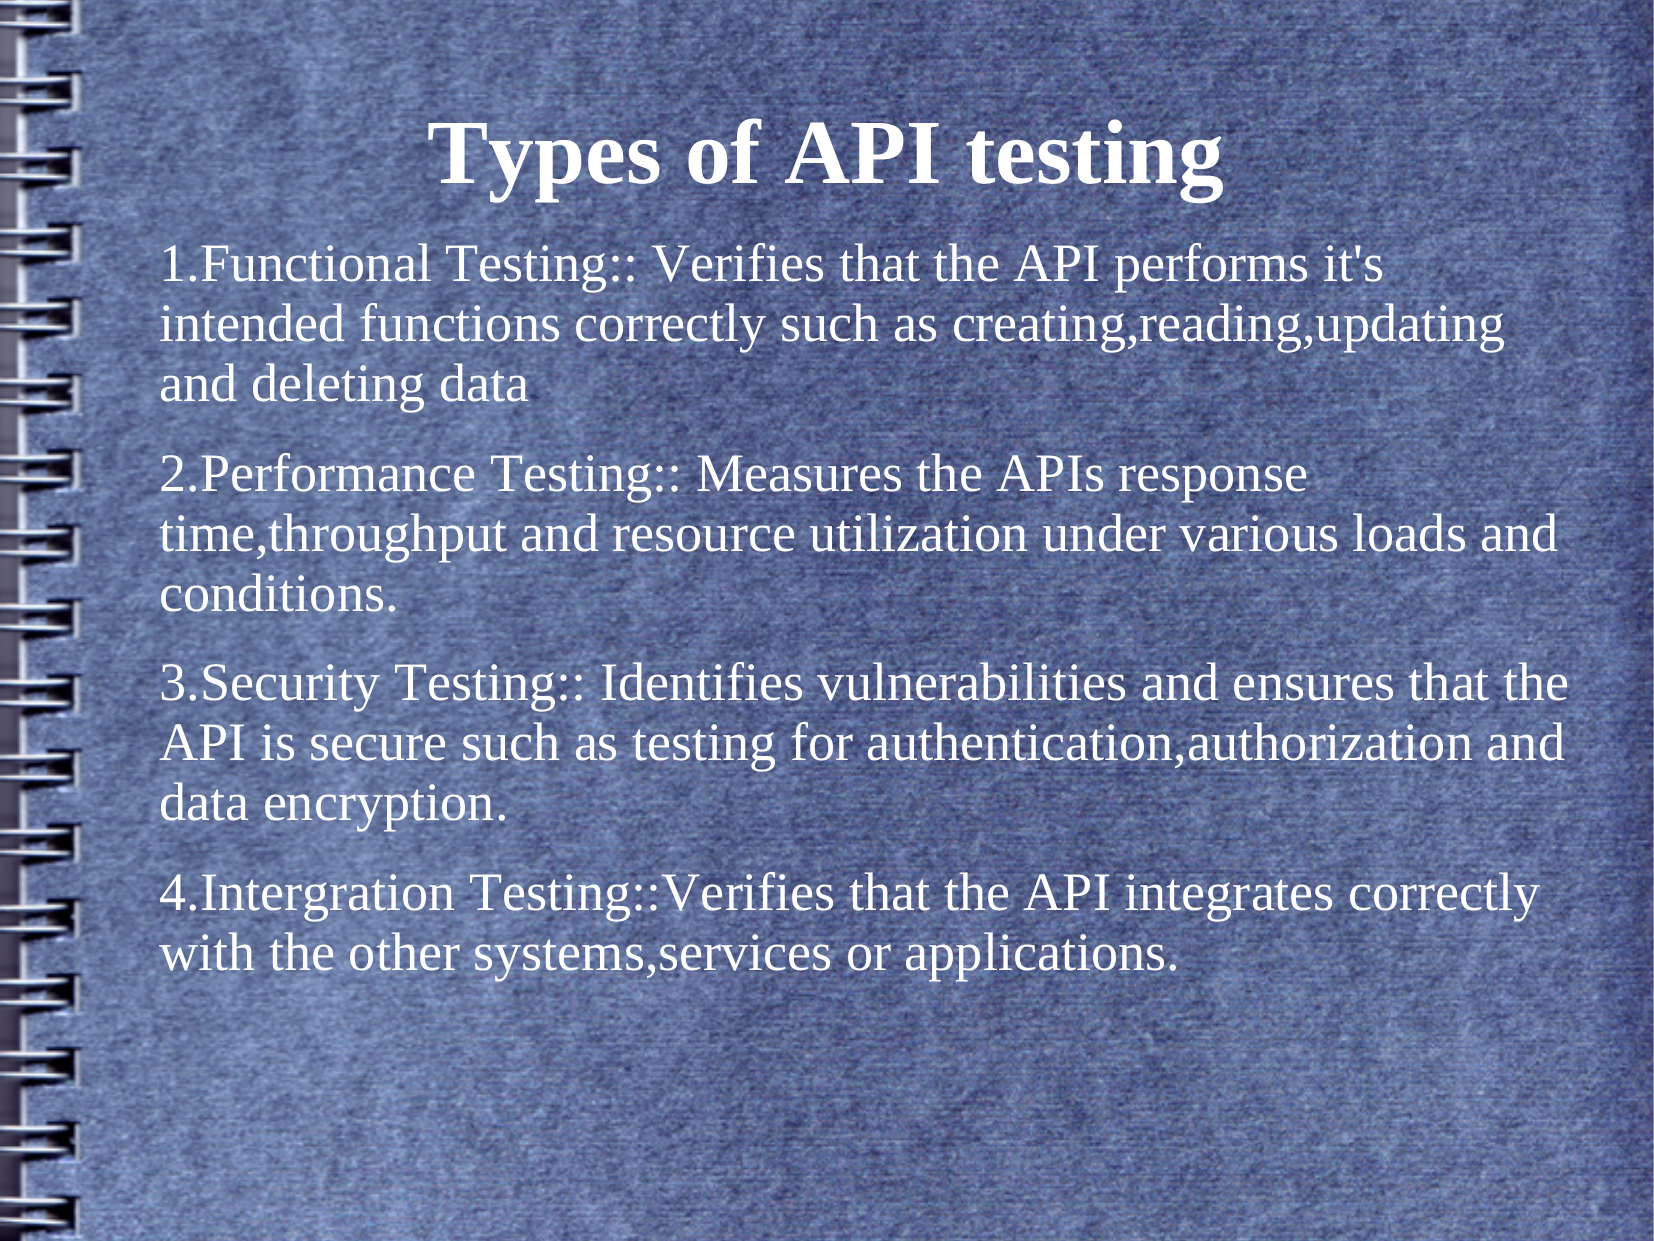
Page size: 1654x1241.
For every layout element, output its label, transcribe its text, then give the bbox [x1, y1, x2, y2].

list 1.Functional Testing:: Verifies that the API performs it's intended functions correctly such as creating,reading,updating and deleting data 2.Performance Testing:: Measures the APIs response time,throughput and resource utilization under various loads and conditions. 3.Security Testing:: Identifies vulnerabilities and ensures that the API is secure such as testing for authentication,authorization and data encryption. 4.Intergration Testing::Verifies that the API integrates correctly with the other systems,services or applications. [88, 233, 1577, 1211]
title Types of API testing [82, 49, 1571, 257]
picture [0, 0, 1654, 1241]
